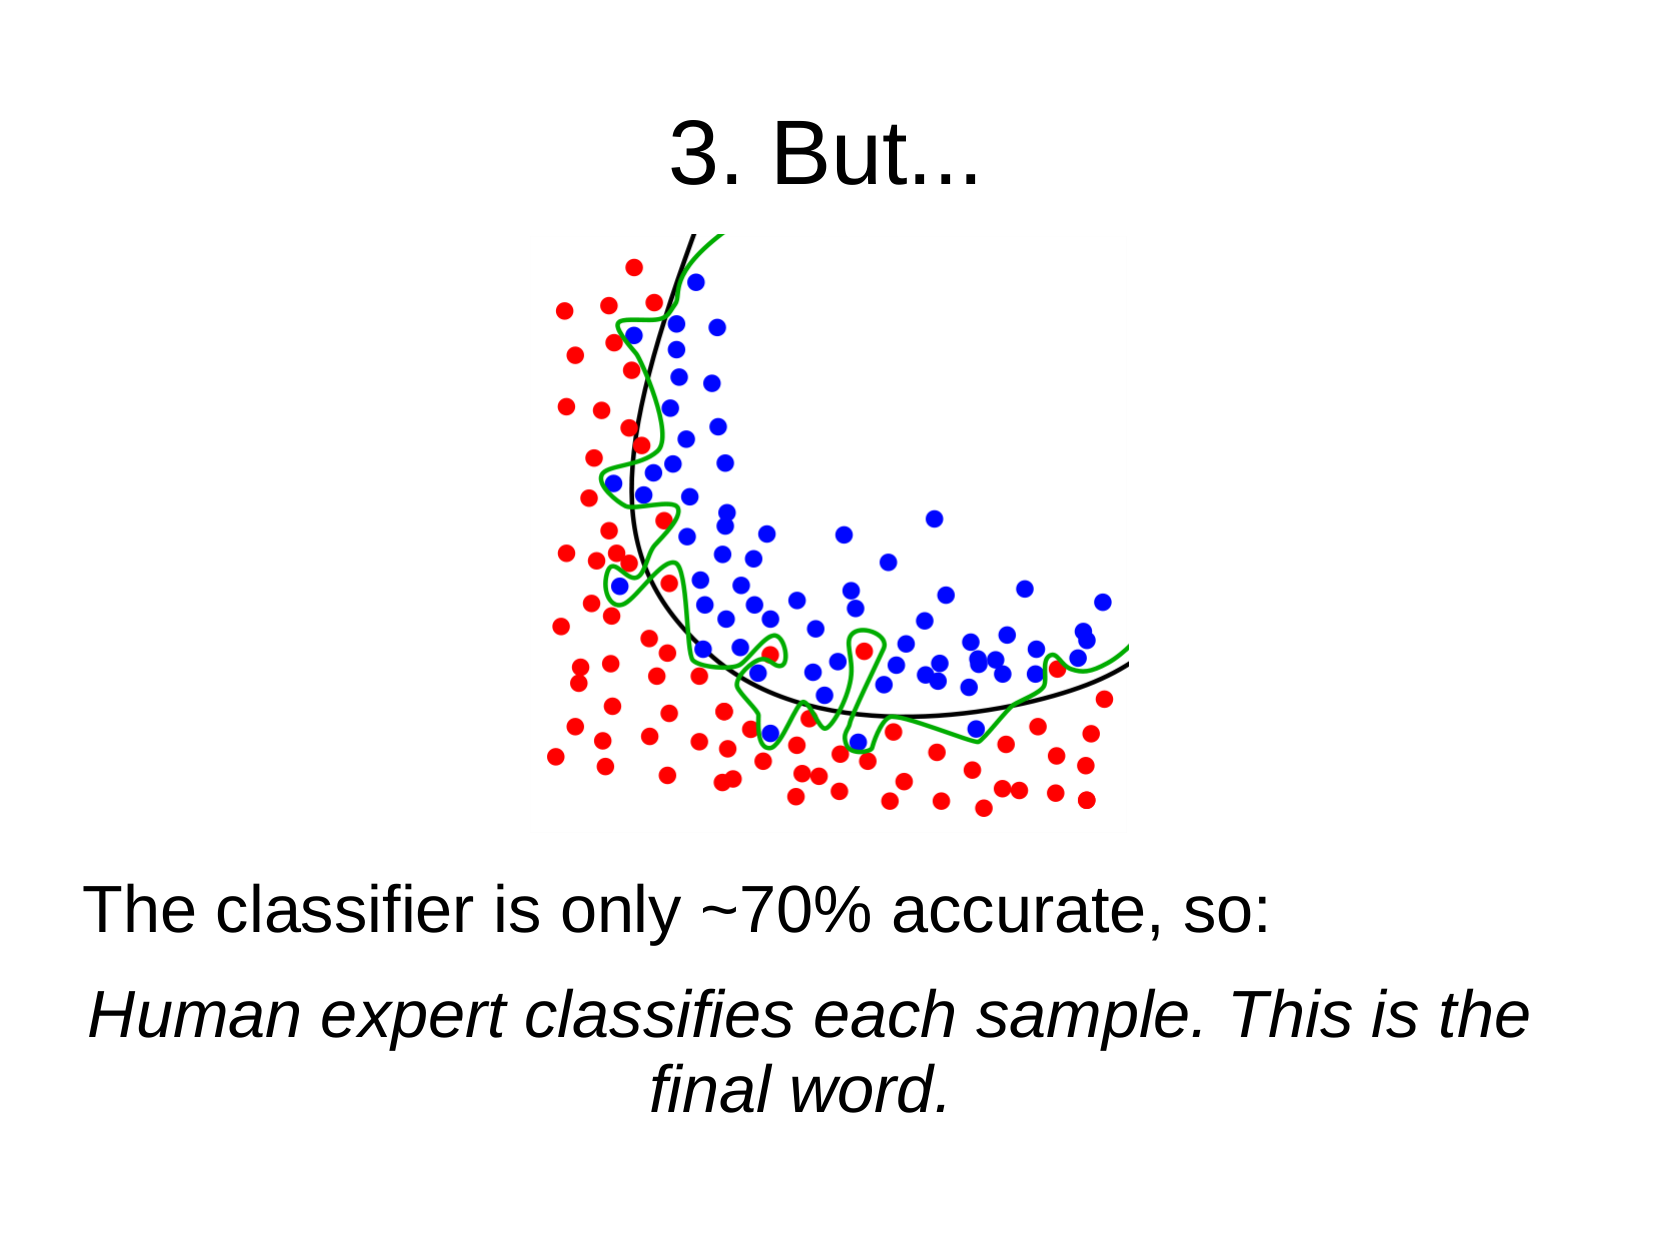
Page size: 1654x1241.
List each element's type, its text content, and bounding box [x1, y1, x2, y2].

list The classifier is only ~70% accurate, so: Human expert classifies each sample. This is the final word. [82, 872, 1538, 1186]
picture [528, 234, 1129, 835]
title 3. But... [82, 49, 1571, 257]
